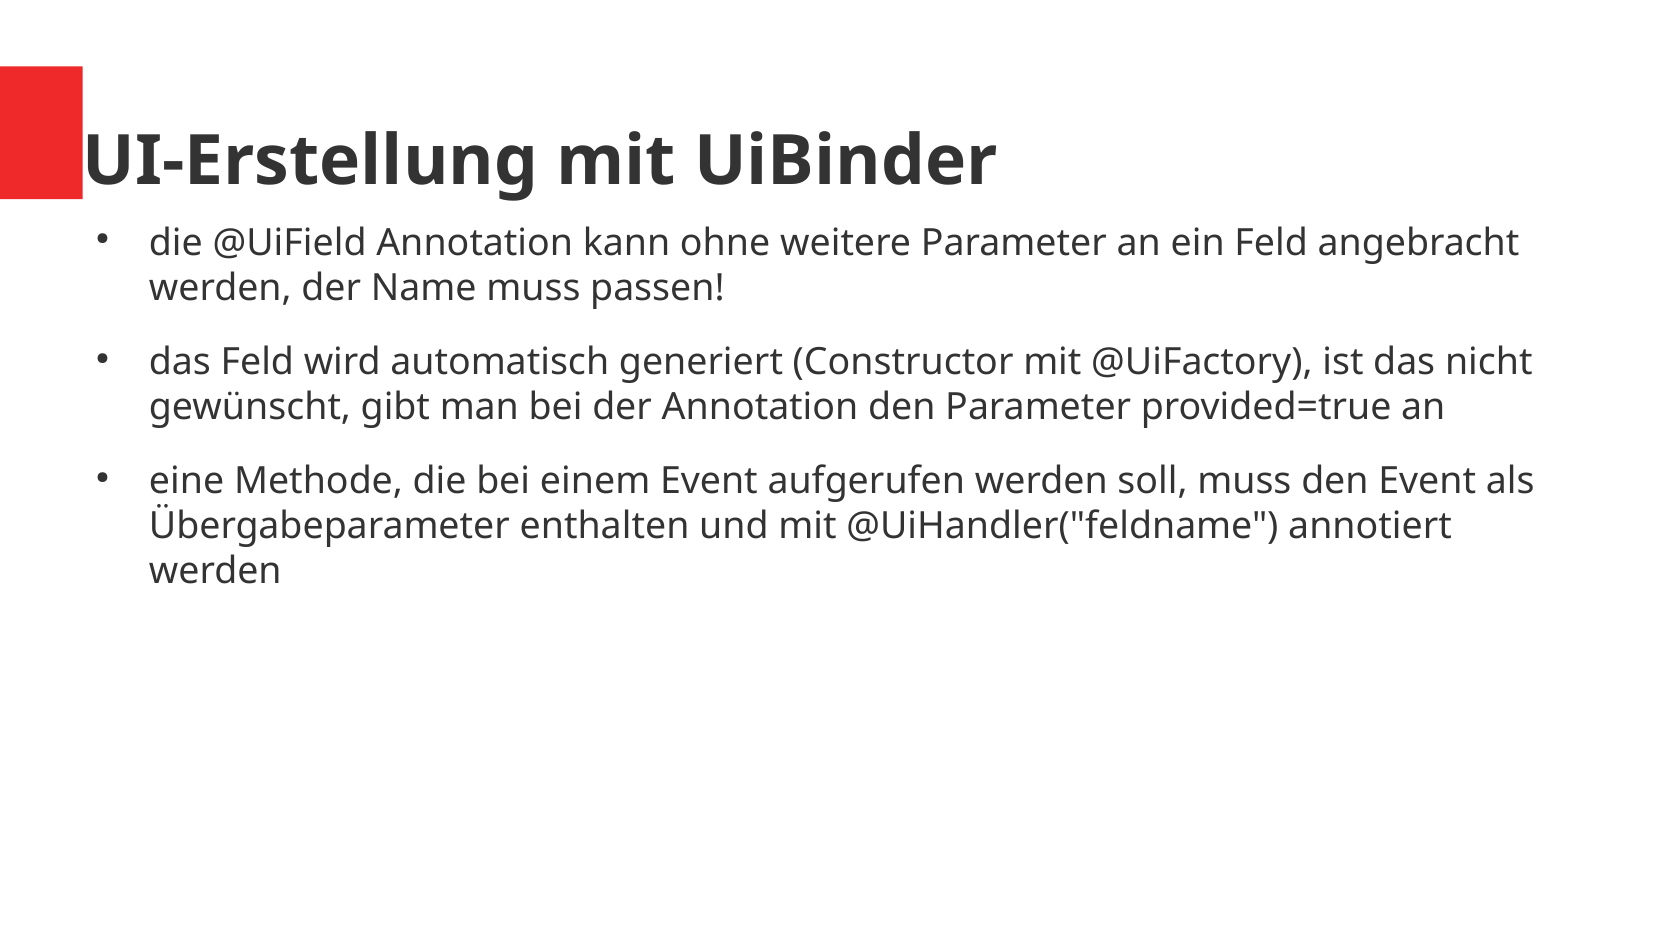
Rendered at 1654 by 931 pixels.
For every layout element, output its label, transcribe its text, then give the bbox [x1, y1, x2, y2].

title UI-Erstellung mit UiBinder [82, 33, 1571, 196]
list die @UiField Annotation kann ohne weitere Parameter an ein Feld angebracht werden, der Name muss passen! das Feld wird automatisch generiert (Constructor mit @UiFactory), ist das nicht gewünscht, gibt man bei der Annotation den Parameter provided=true an eine Methode, die bei einem Event aufgerufen werden soll, muss den Event als Übergabeparameter enthalten und mit @UiHandler("feldname") annotiert werden [78, 217, 1567, 768]
